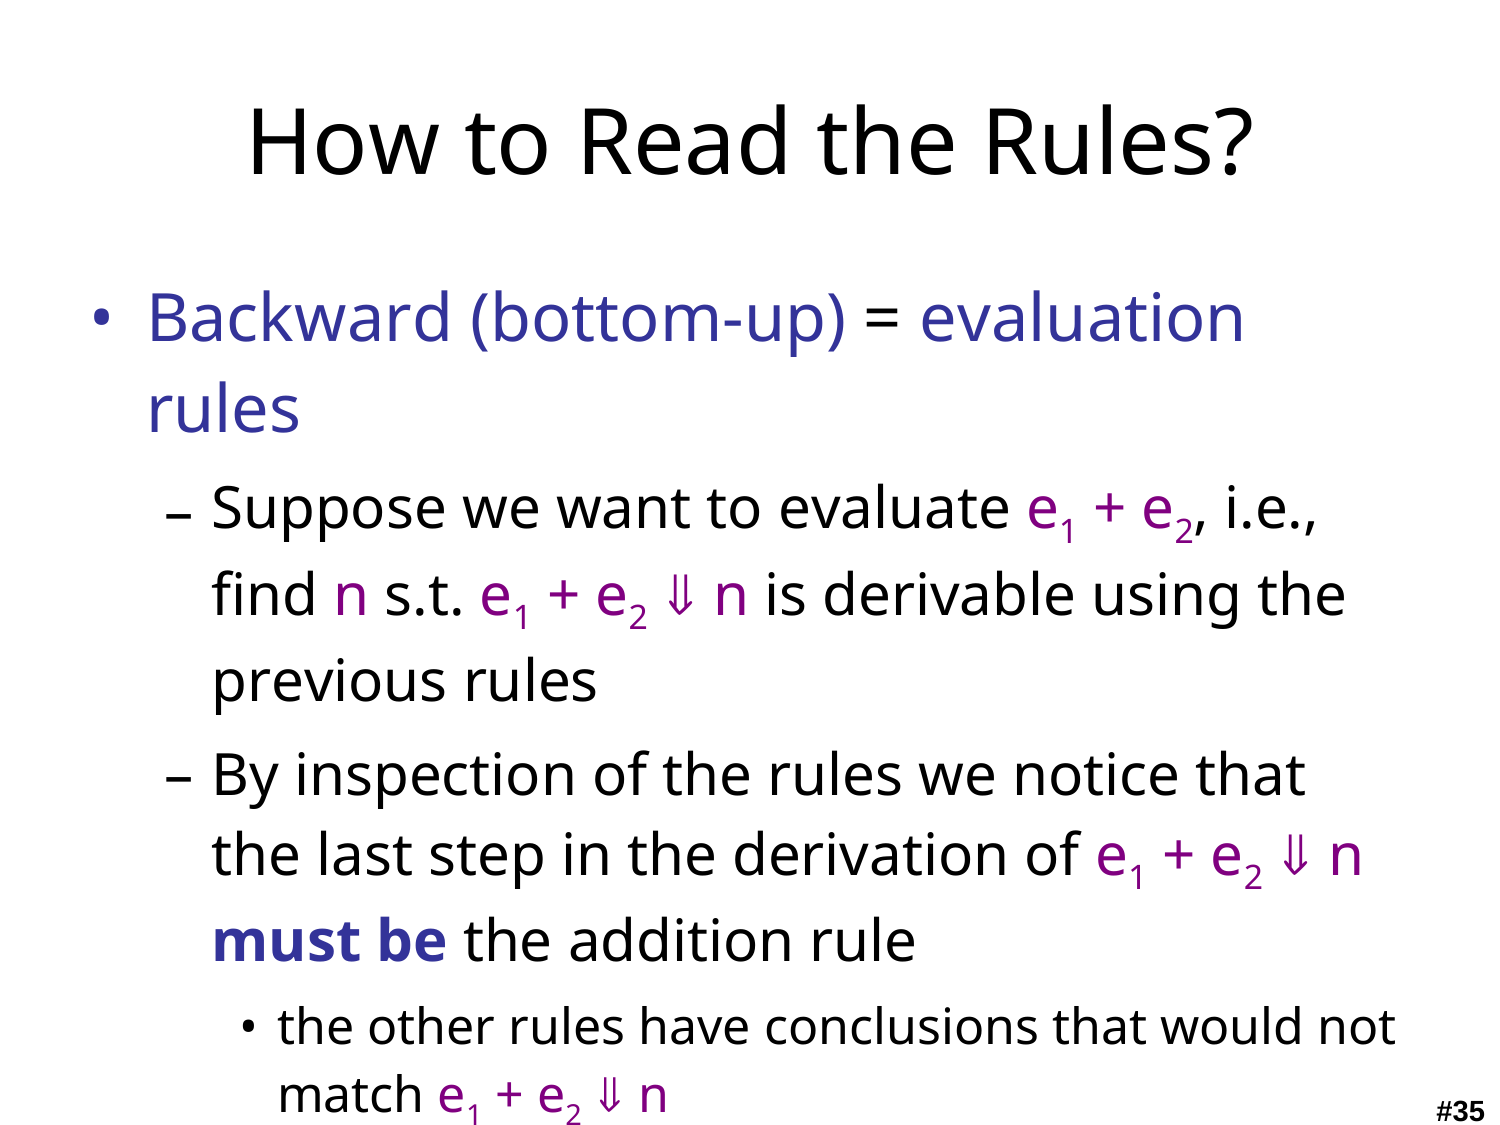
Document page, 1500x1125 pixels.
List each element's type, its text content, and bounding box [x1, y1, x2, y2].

list Backward (bottom-up) = evaluation rules Suppose we want to evaluate e1 + e2, i.e., find n s.t. e1 + e2  n is derivable using the previous rules By inspection of the rules we notice that the last step in the derivation of e1 + e2  n must be the addition rule the other rules have conclusions that would not match e1 + e2  n this is called reasoning by inversion on the derivation rules [75, 262, 1426, 1094]
title How to Read the Rules? [75, 45, 1426, 233]
